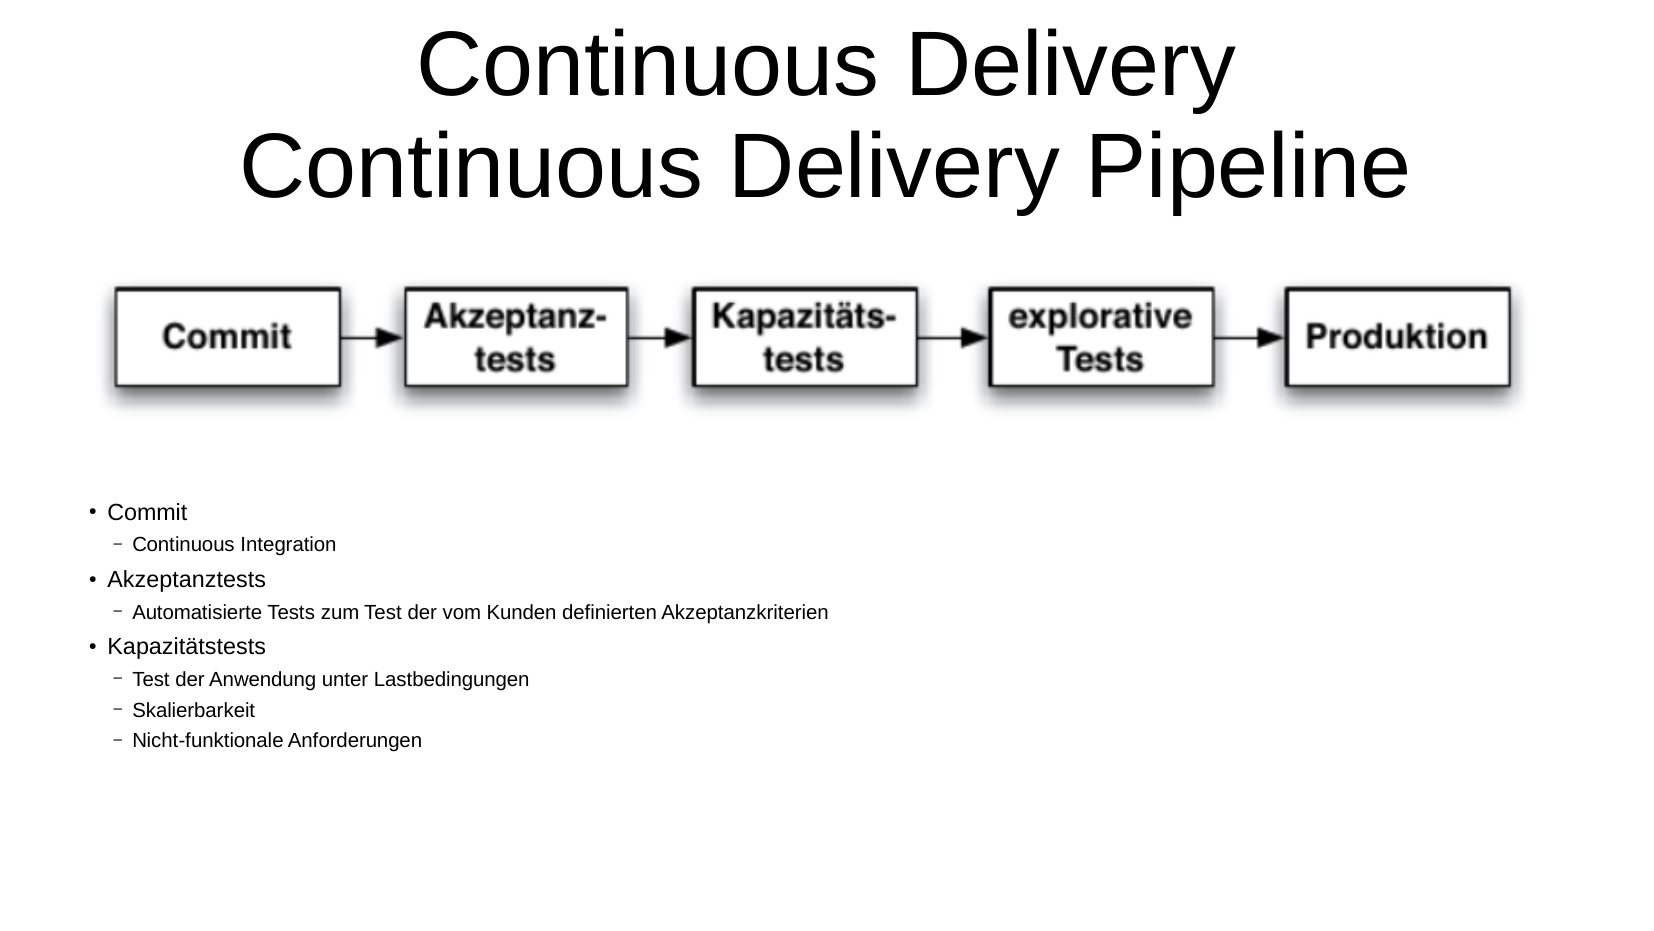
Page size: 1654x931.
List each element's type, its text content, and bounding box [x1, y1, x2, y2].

picture [82, 252, 1571, 440]
title Continuous Delivery Continuous Delivery Pipeline [82, 12, 1571, 218]
list Commit Continuous Integration Akzeptanztests Automatisierte Tests zum Test der vom Kunden definierten Akzeptanzkriterien Kapazitätstests Test der Anwendung unter Lastbedingungen Skalierbarkeit Nicht-funktionale Anforderungen [82, 499, 1571, 757]
